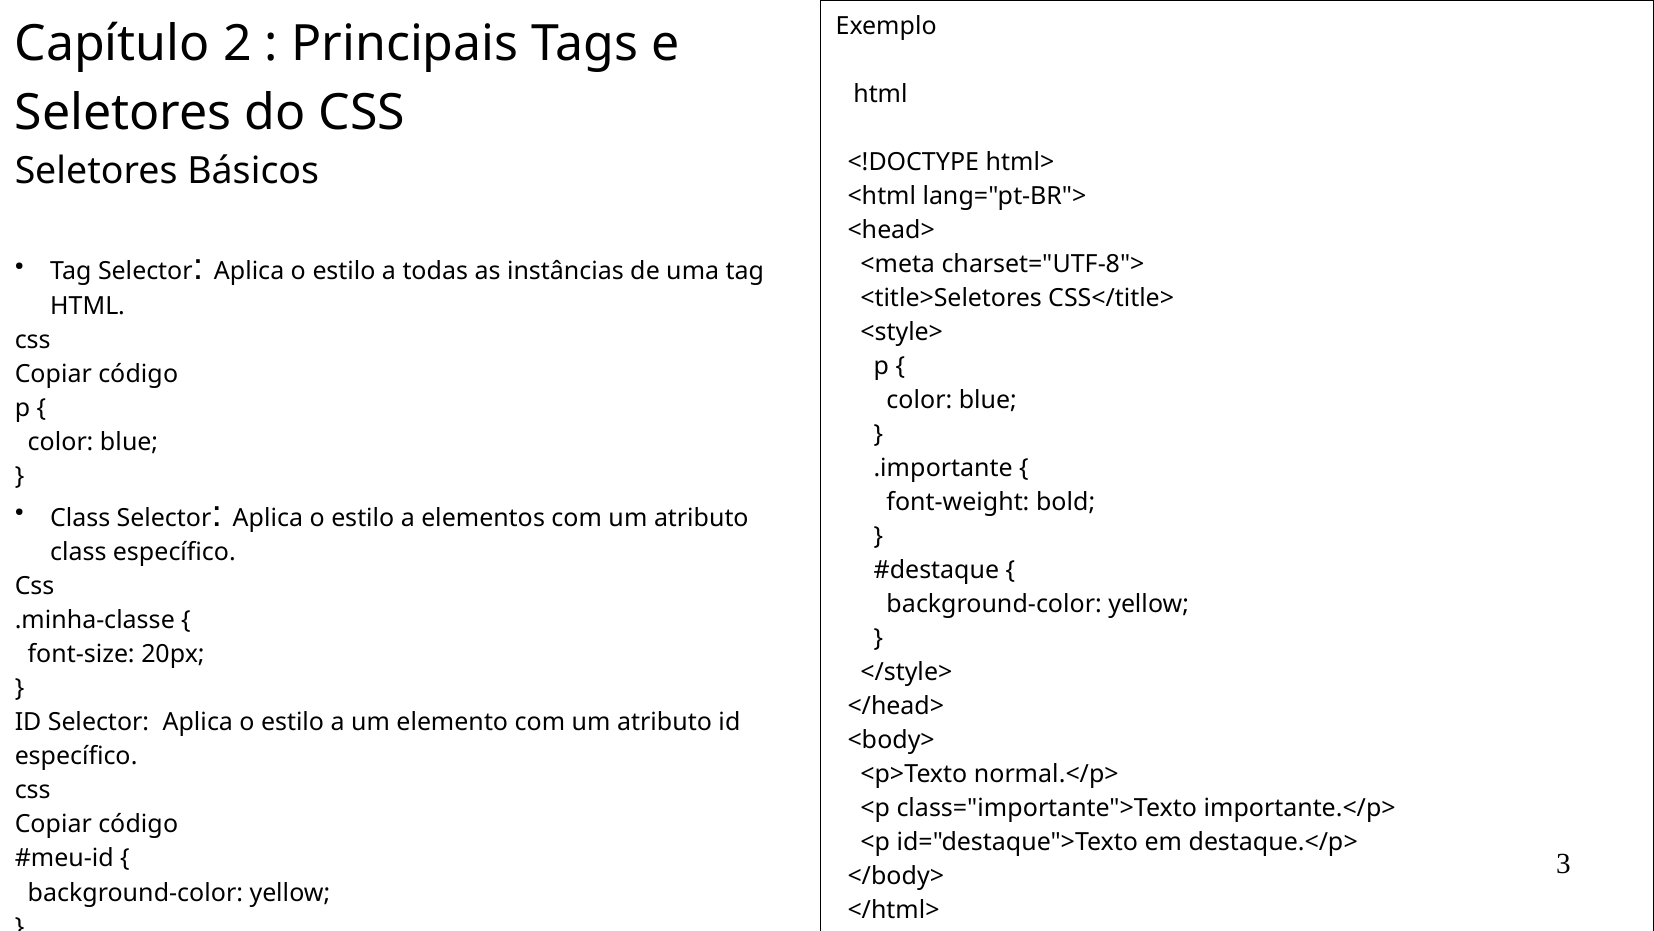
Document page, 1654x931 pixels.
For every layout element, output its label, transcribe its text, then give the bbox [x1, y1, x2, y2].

text_box Exemplo html <!DOCTYPE html> <html lang="pt-BR"> <head> <meta charset="UTF-8"> <title>Seletores CSS</title> <style> p { color: blue; } .importante { font-weight: bold; } #destaque { background-color: yellow; } </style> </head> <body> <p>Texto normal.</p> <p class="importante">Texto importante.</p> <p id="destaque">Texto em destaque.</p> </body> </html> [820, 0, 1654, 931]
text_box Capítulo 2 : Principais Tags e Seletores do CSS Seletores Básicos Tag Selector: Aplica o estilo a todas as instâncias de uma tag HTML. css Copiar código p { color: blue; } Class Selector: Aplica o estilo a elementos com um atributo class específico. Css .minha-classe { font-size: 20px; } ID Selector: Aplica o estilo a um elemento com um atributo id específico. css Copiar código #meu-id { background-color: yellow; } Seletores Combinados Descendant Selector: Aplica o estilo a elementos dentro de outros elementos. css Copiar código div p { color: green; } [0, 0, 820, 931]
